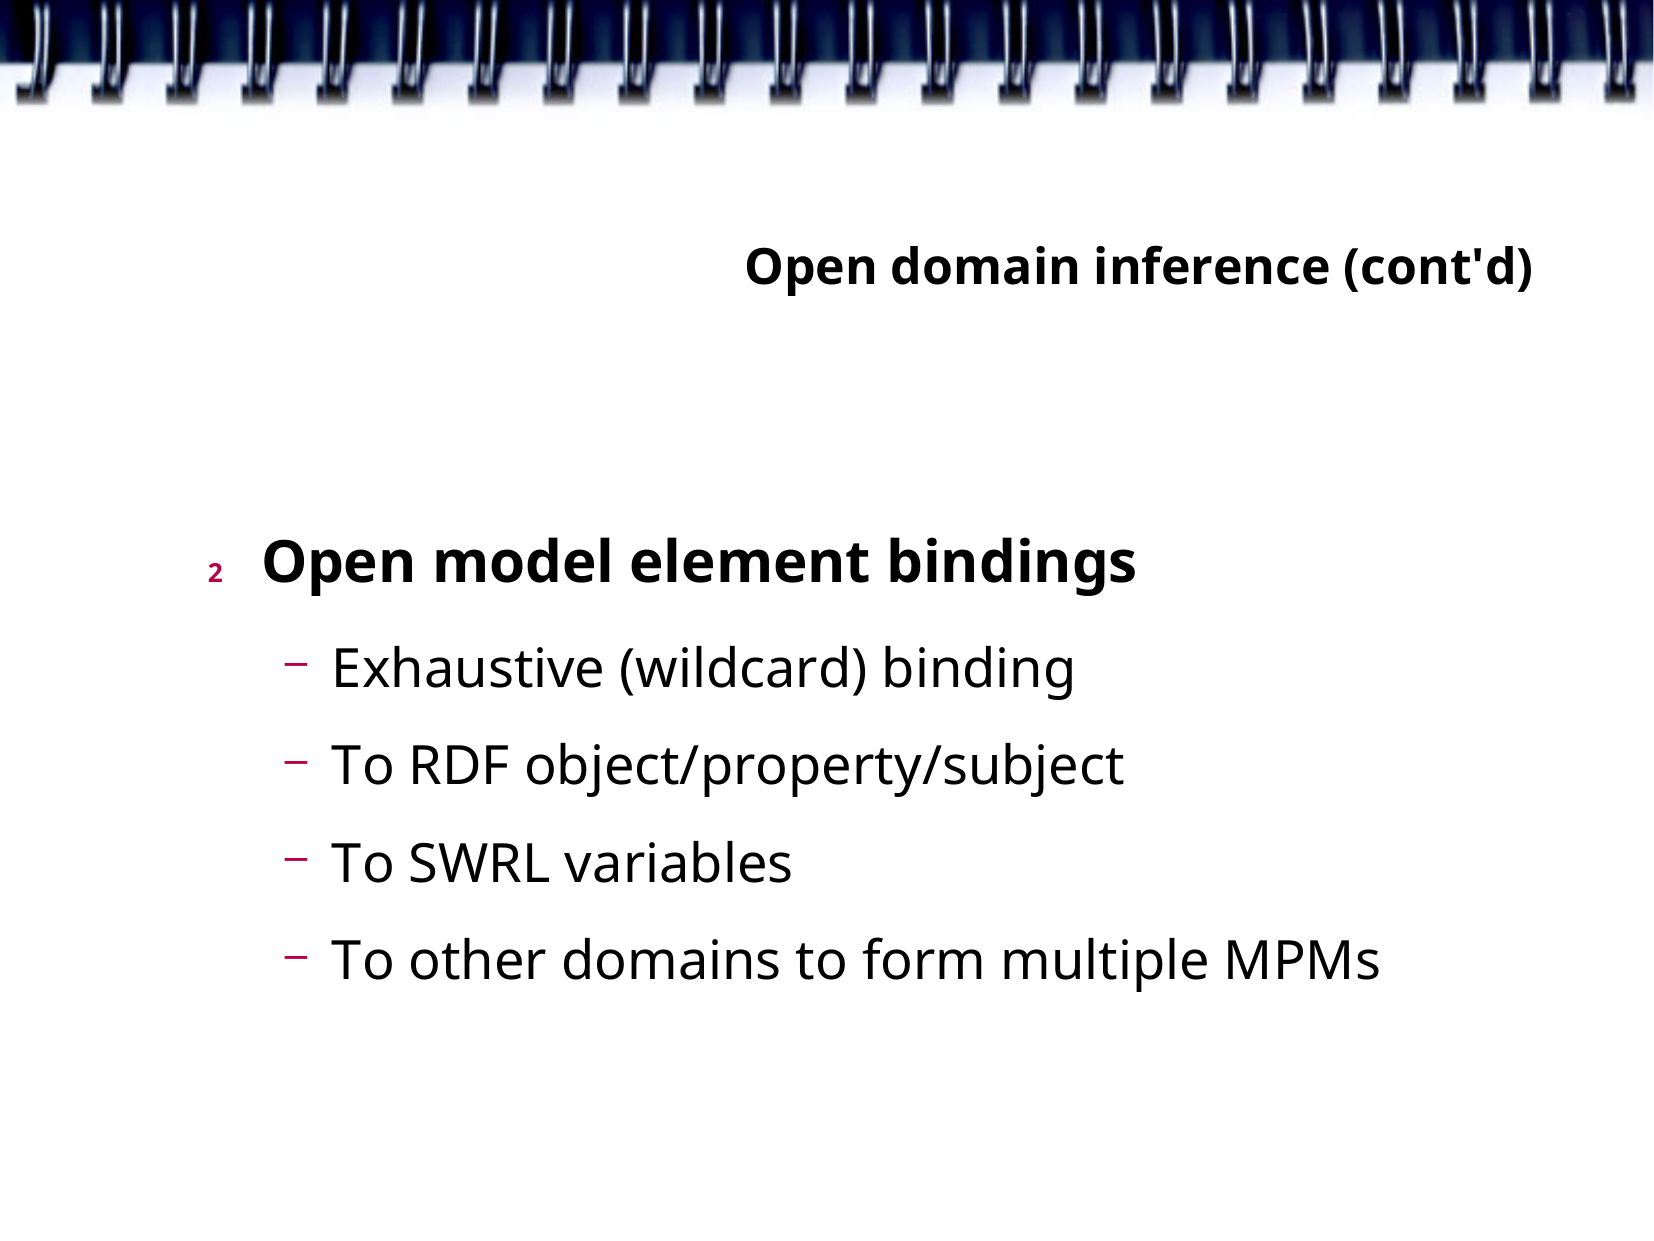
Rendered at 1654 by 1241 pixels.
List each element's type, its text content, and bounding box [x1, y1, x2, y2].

title Open domain inference (cont'd) [139, 161, 1535, 370]
picture [0, 0, 1654, 121]
list Open model element bindings Exhaustive (wildcard) binding To RDF object/property/subject To SWRL variables To other domains to form multiple MPMs [190, 520, 1472, 1160]
